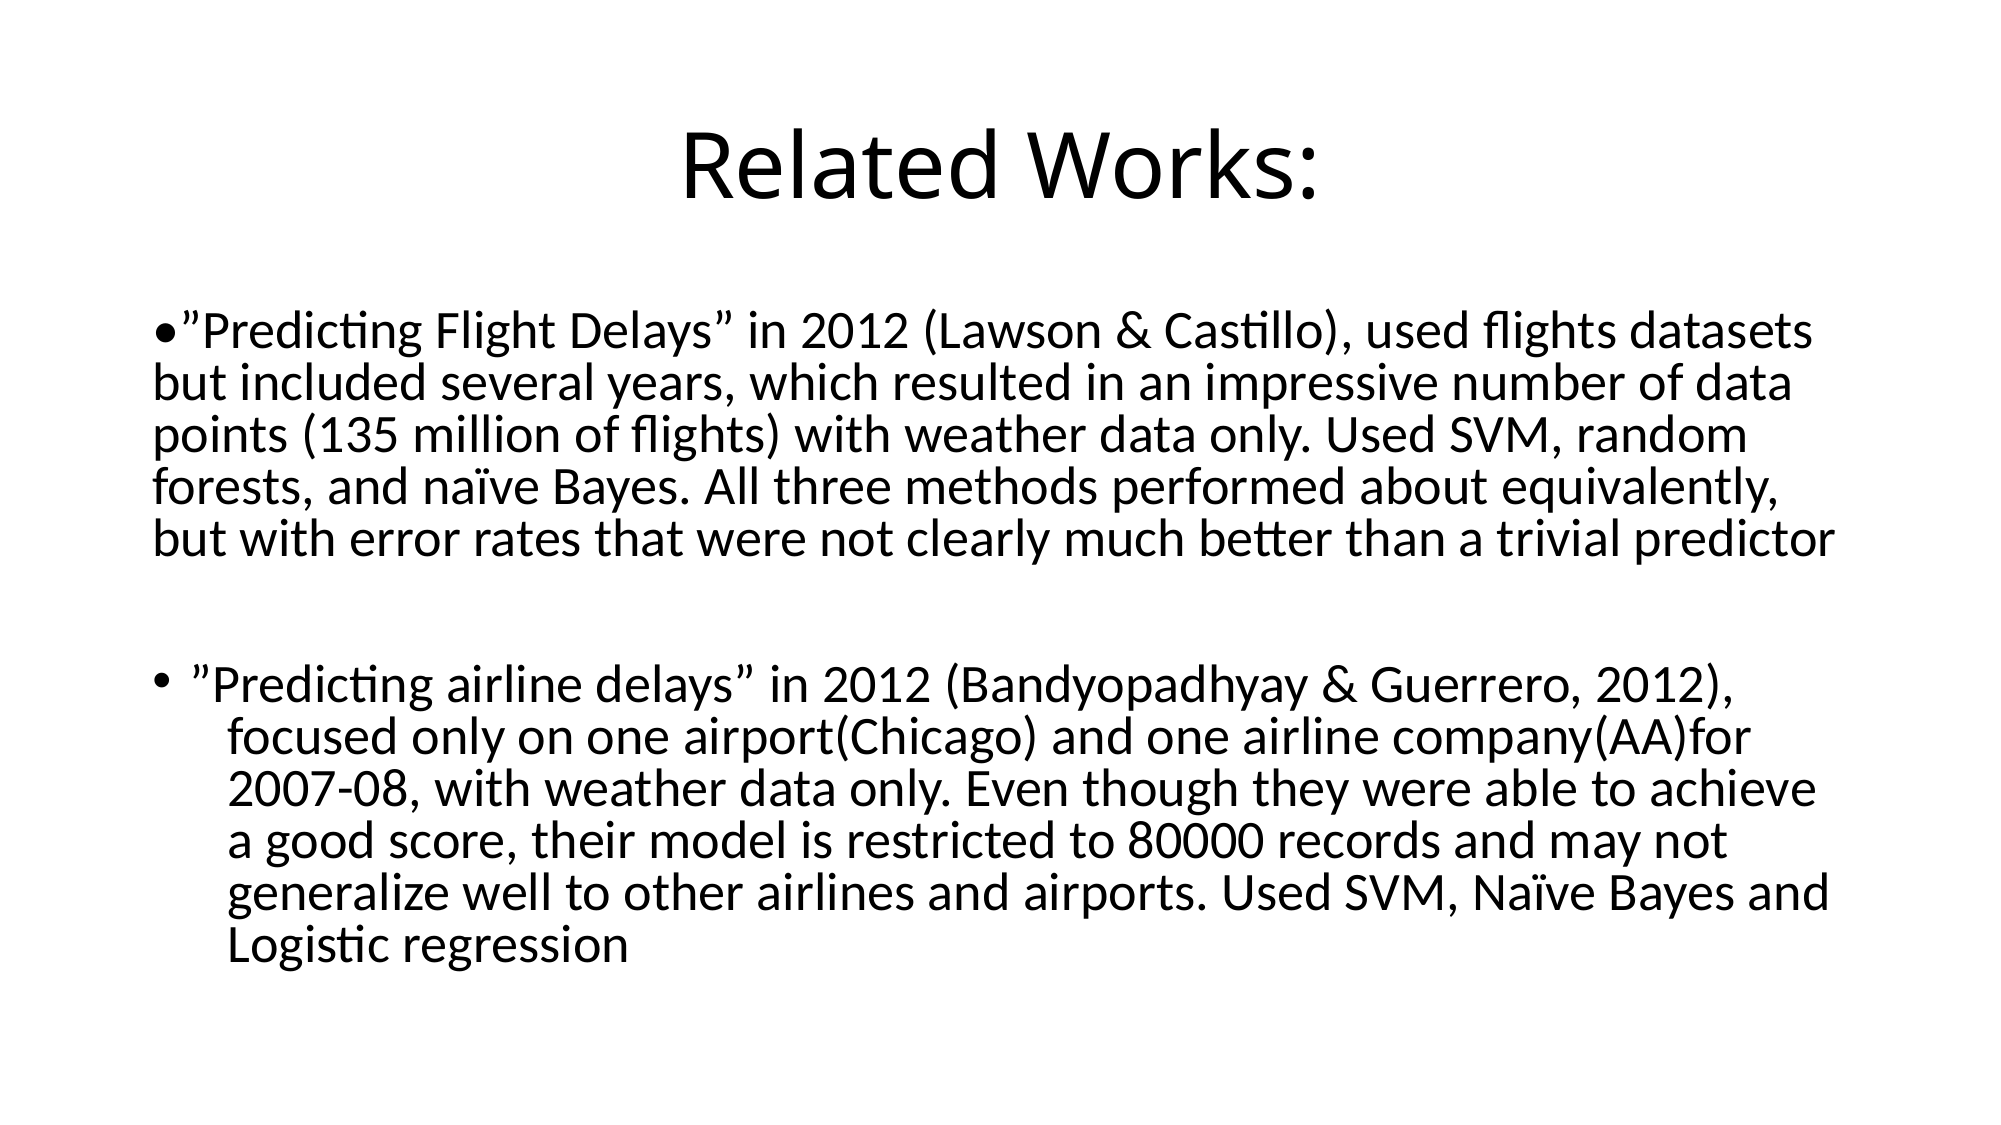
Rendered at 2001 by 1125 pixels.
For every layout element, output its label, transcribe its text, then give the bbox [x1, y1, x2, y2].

list •”Predicting Flight Delays” in 2012 (Lawson & Castillo), used flights datasets but included several years, which resulted in an impressive number of data points (135 million of flights) with weather data only. Used SVM, random forests, and naïve Bayes. All three methods performed about equivalently, but with error rates that were not clearly much better than a trivial predictor ”Predicting airline delays” in 2012 (Bandyopadhyay & Guerrero, 2012), focused only on one airport(Chicago) and one airline company(AA)for 2007-08, with weather data only. Even though they were able to achieve a good score, their model is restricted to 80000 records and may not generalize well to other airlines and airports. Used SVM, Naïve Bayes and Logistic regression [137, 299, 1863, 1051]
title Related Works: [137, 59, 1863, 278]
